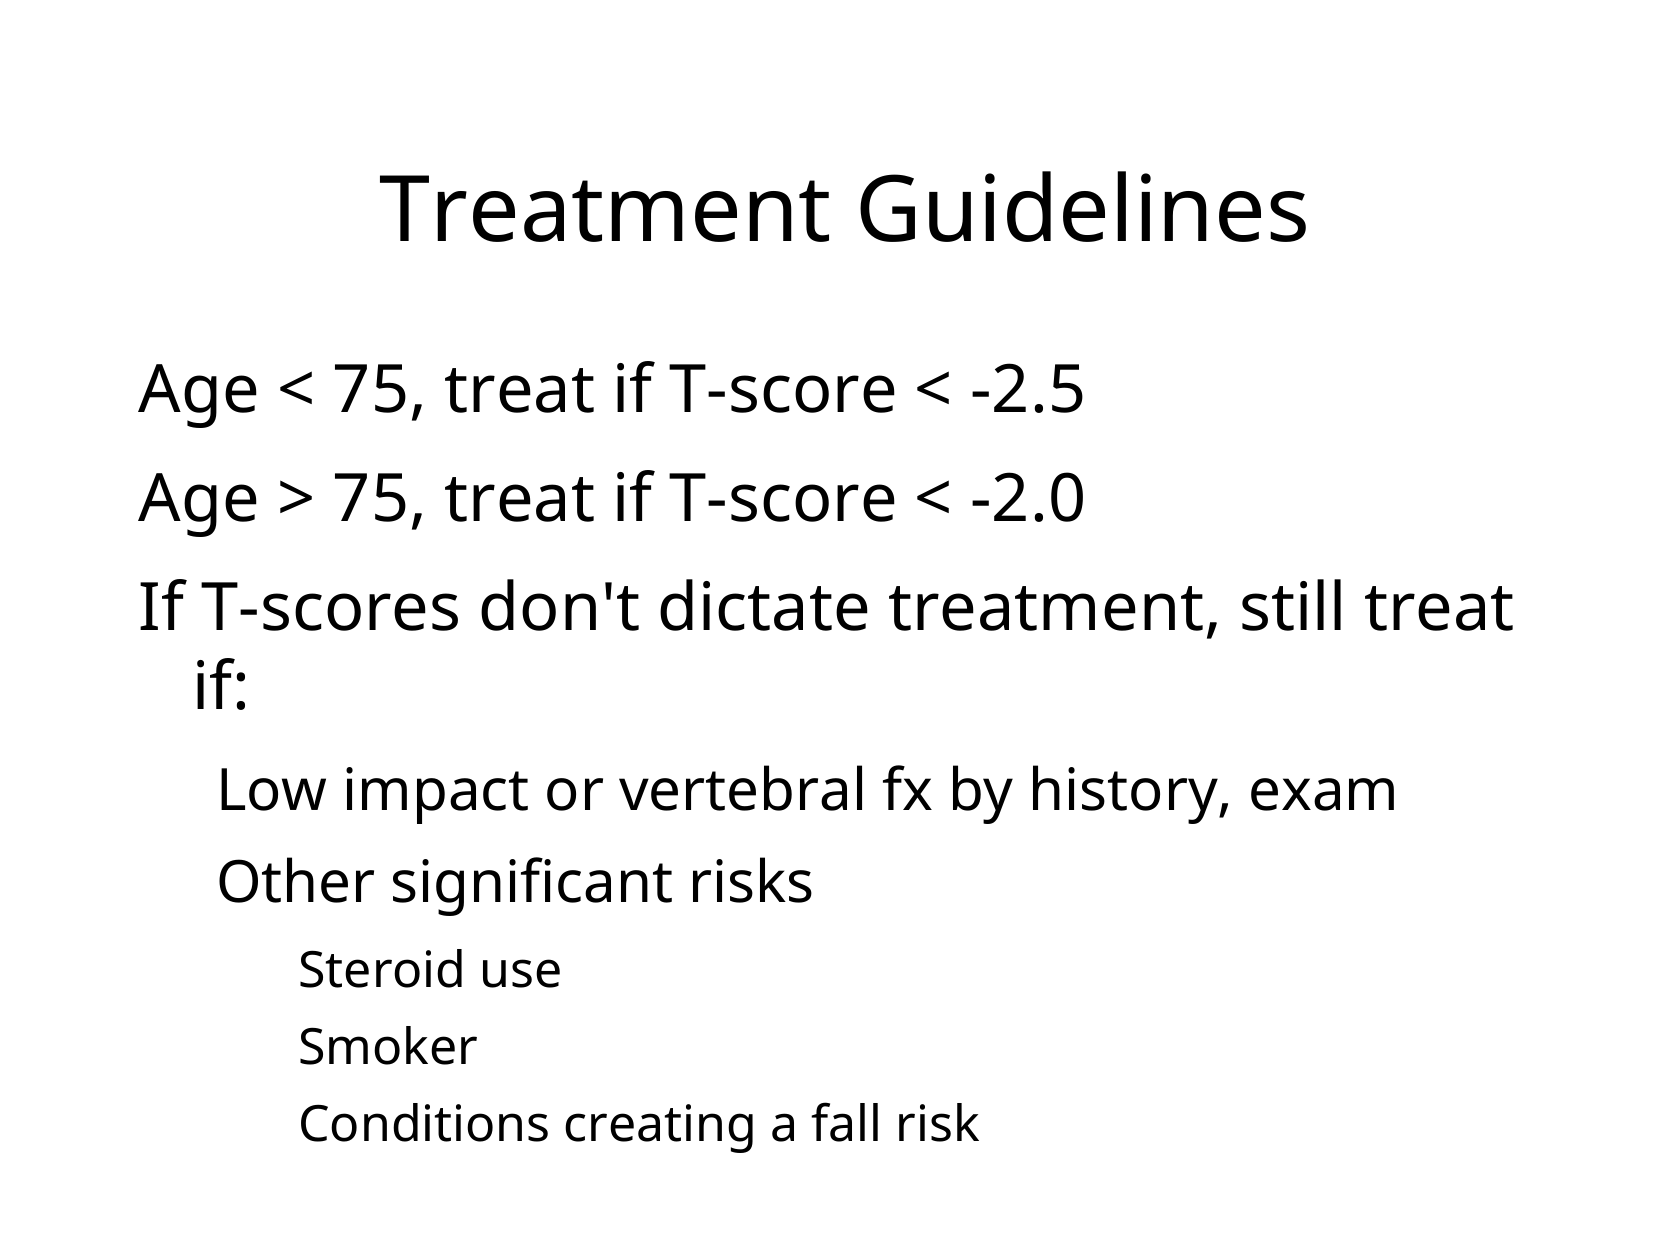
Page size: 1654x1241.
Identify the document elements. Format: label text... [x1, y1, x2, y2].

title Treatment Guidelines [121, 153, 1534, 261]
list Age < 75, treat if T-score < -2.5 Age > 75, treat if T-score < -2.0 If T-scores don't dictate treatment, still treat if: Low impact or vertebral fx by history, exam Other significant risks Steroid use Smoker Conditions creating a fall risk [121, 344, 1534, 1126]
